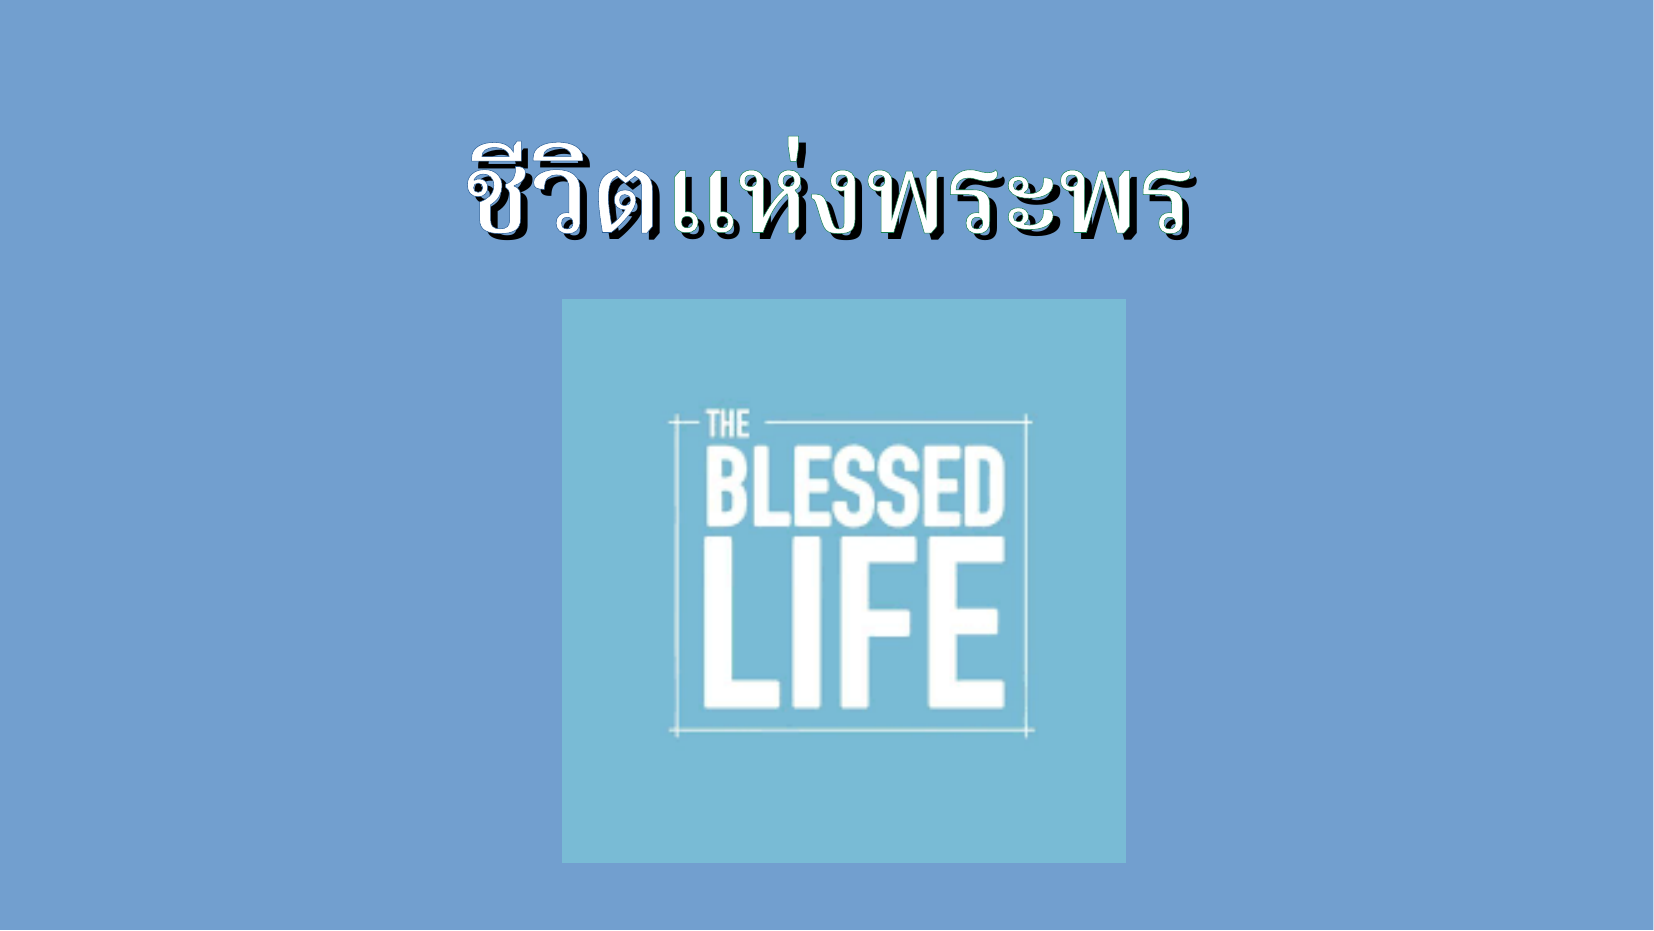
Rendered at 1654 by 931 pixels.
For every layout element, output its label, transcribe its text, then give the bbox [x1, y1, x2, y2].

text_box ชีวิตแห่งพระพร [412, 105, 1249, 301]
picture [562, 299, 1126, 863]
